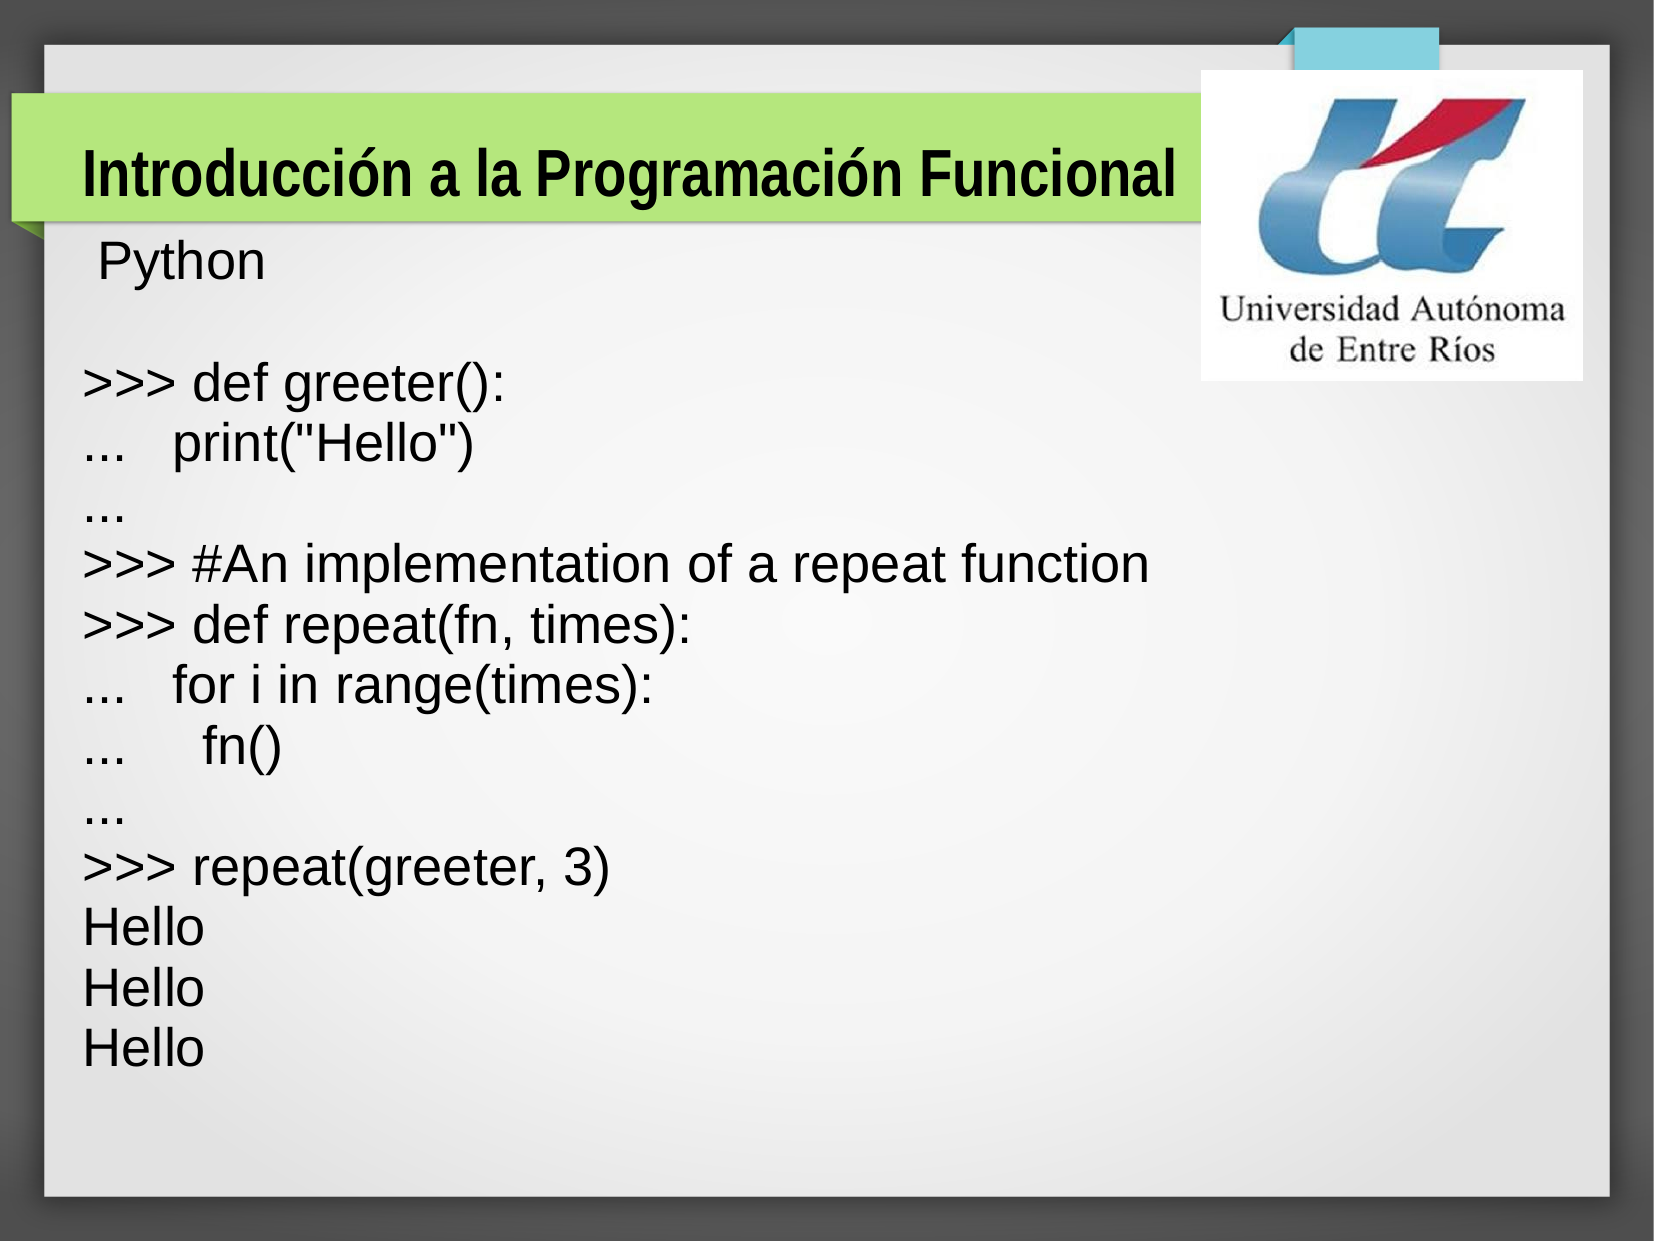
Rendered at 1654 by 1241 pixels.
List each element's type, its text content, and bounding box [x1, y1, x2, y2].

subtitle Python >>> def greeter(): ... print("Hello") ... >>> #An implementation of a repeat function >>> def repeat(fn, times): ... for i in range(times): ... fn() ... >>> repeat(greeter, 3) Hello Hello Hello [82, 229, 1571, 1081]
title Introducción a la Programación Funcional [82, 94, 1201, 213]
picture [0, 0, 1654, 1241]
